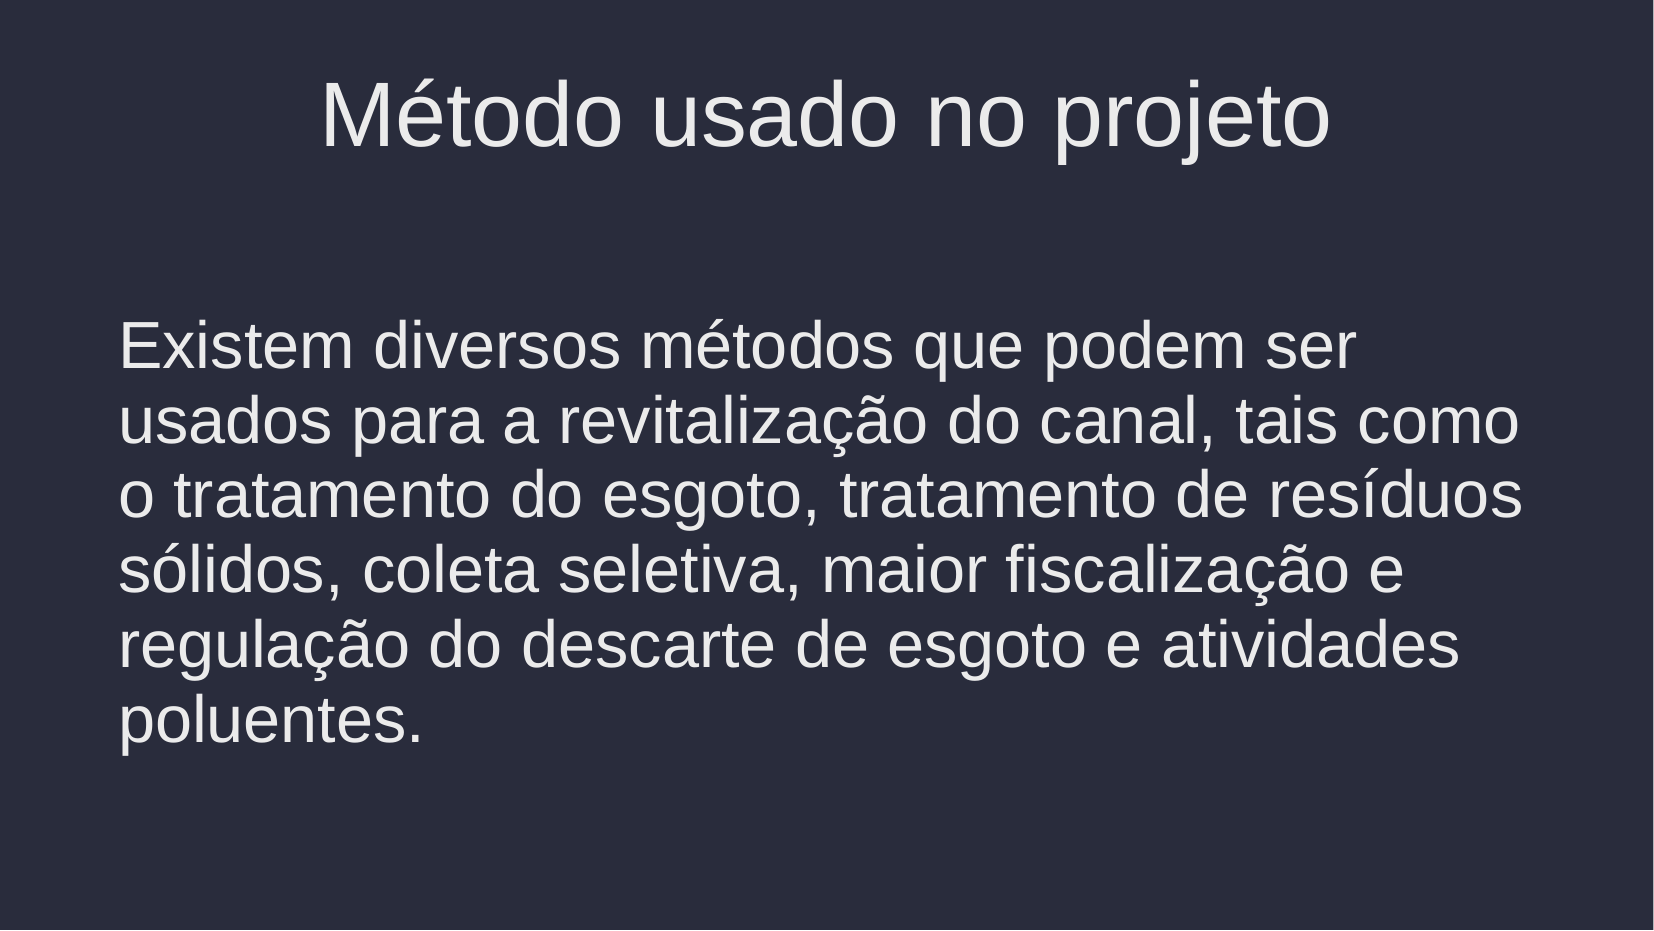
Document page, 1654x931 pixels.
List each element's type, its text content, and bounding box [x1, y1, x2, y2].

list Existem diversos métodos que podem ser usados para a revitalização do canal, tais como o tratamento do esgoto, tratamento de resíduos sólidos, coleta seletiva, maior fiscalização e regulação do descarte de esgoto e atividades poluentes. [47, 307, 1536, 848]
title Método usado no projeto [82, 37, 1571, 193]
